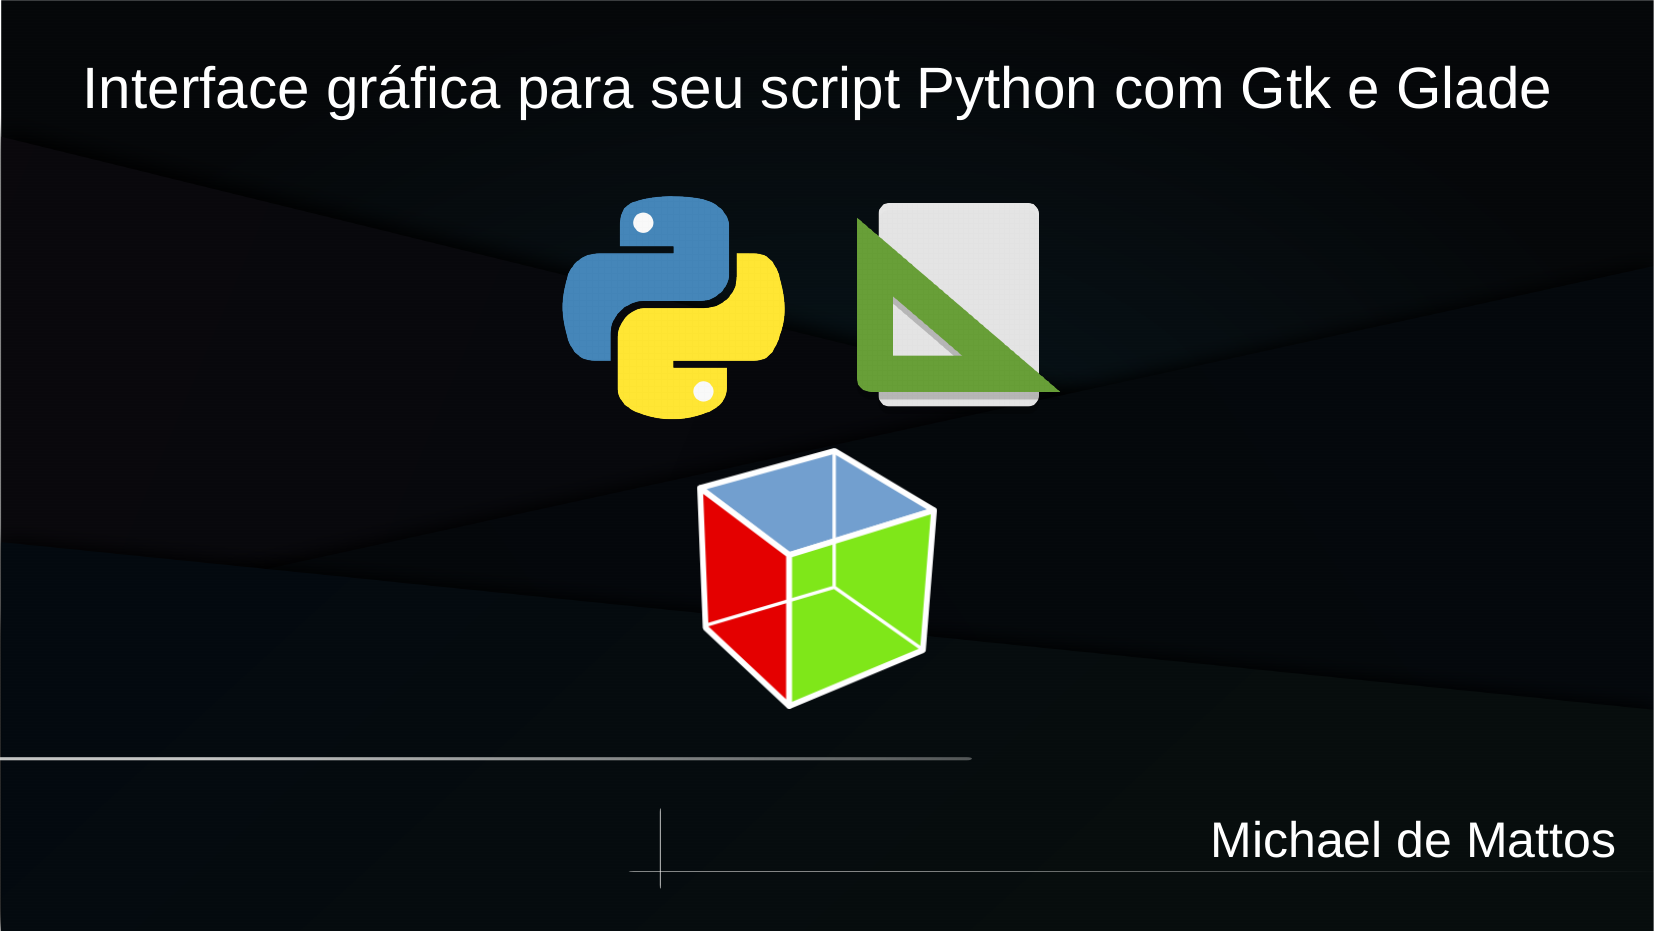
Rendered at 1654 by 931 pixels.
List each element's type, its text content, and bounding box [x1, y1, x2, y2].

picture [0, 0, 1654, 931]
title Interface gráfica para seu script Python com Gtk e Glade [82, 11, 1630, 166]
text_box Michael de Mattos [1195, 805, 1654, 876]
